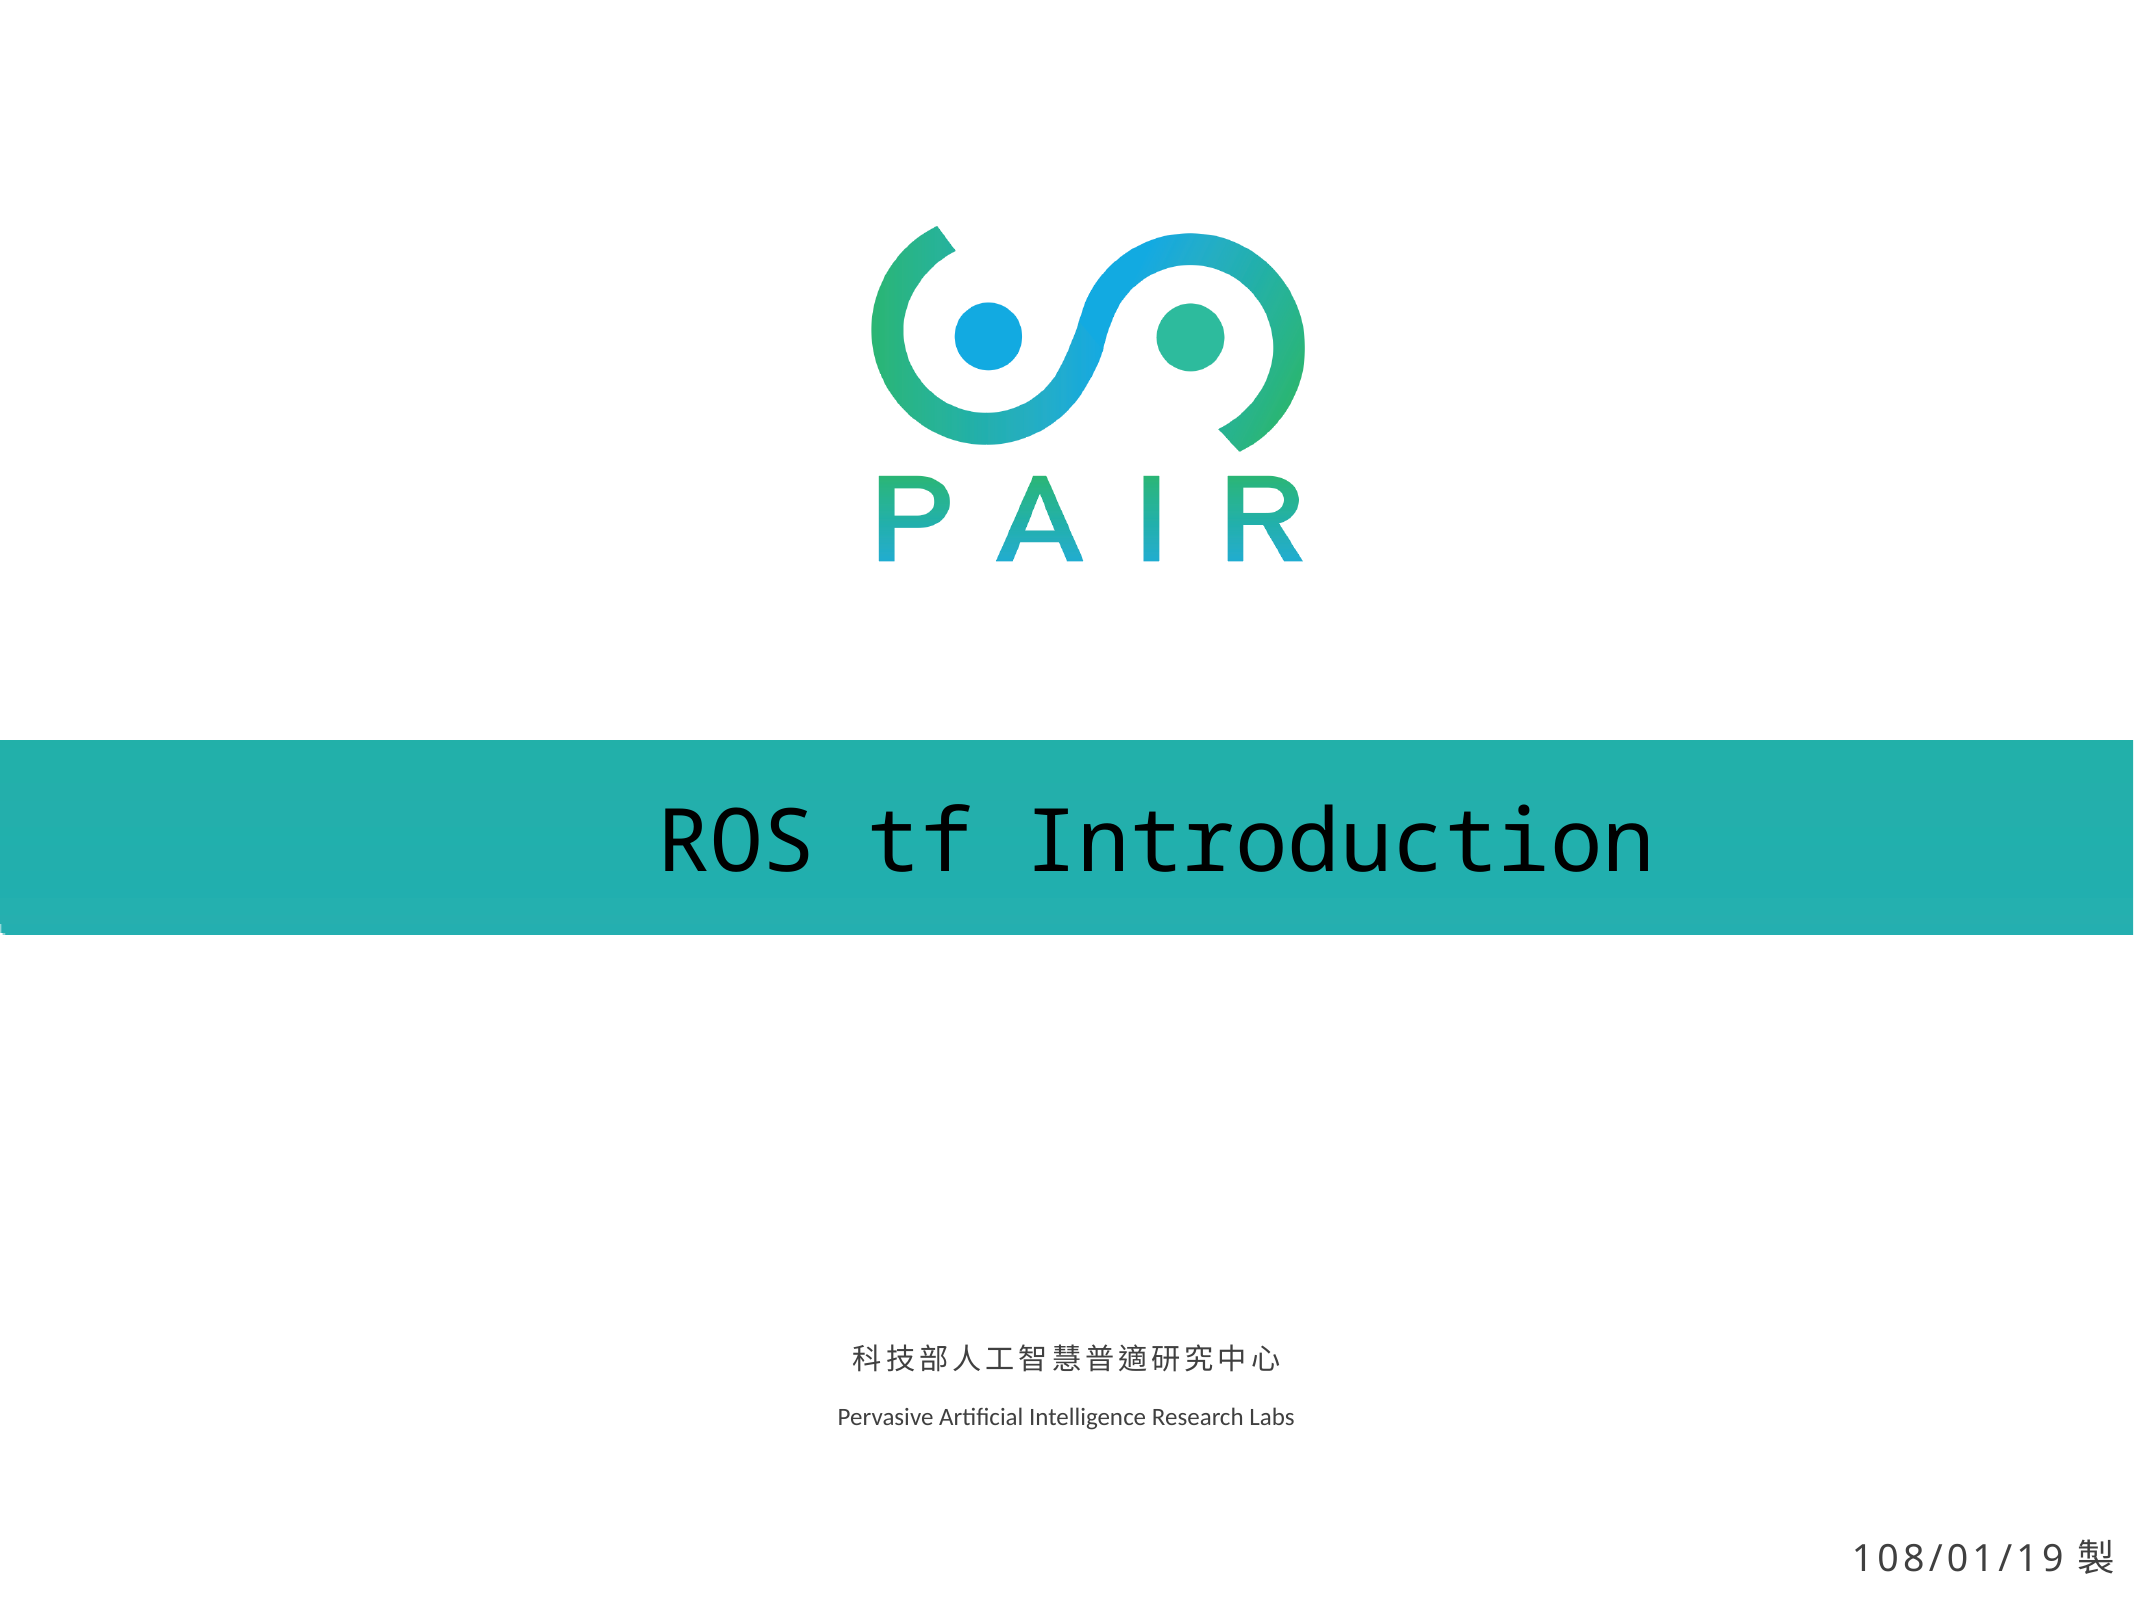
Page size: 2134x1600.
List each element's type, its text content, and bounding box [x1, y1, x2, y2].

picture [798, 182, 1377, 628]
picture [0, 740, 2134, 935]
text_box 科技部人工智慧普適研究中心 [842, 1329, 1292, 1386]
text_box ROS tf Introduction [284, 776, 2029, 896]
text_box Pervasive Artificial Intelligence Research Labs [826, 1390, 1307, 1442]
text_box 108/01/19製 [1842, 1523, 2124, 1590]
